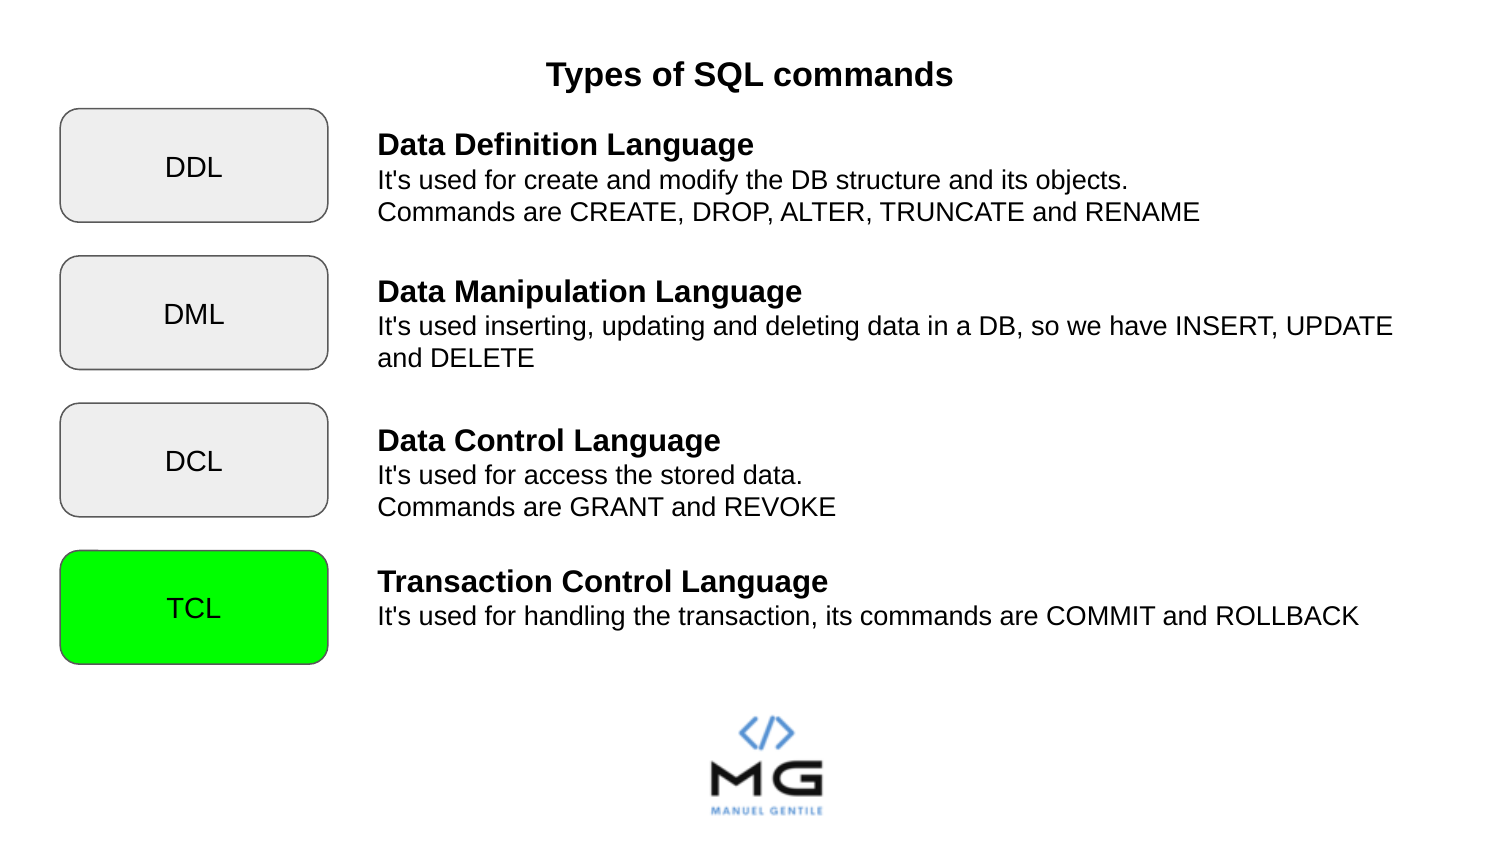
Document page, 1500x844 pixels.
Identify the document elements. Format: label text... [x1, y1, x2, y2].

text_box DCL [60, 403, 328, 517]
text_box DML [60, 255, 328, 370]
text_box DDL [60, 108, 328, 223]
picture [688, 687, 846, 844]
text_box Transaction Control Language It's used for handling the transaction, its commands are COMMIT and ROLLBACK [362, 546, 1449, 660]
text_box Types of SQL commands [51, 37, 1449, 109]
text_box Data Manipulation Language It's used inserting, updating and deleting data in a DB, so we have INSERT, UPDATE and DELETE [362, 255, 1449, 370]
text_box Data Control Language It's used for access the stored data. Commands are GRANT and REVOKE [362, 404, 1449, 519]
text_box TCL [60, 550, 328, 665]
text_box Data Definition Language It's used for create and modify the DB structure and its objects. Commands are CREATE, DROP, ALTER, TRUNCATE and RENAME [362, 109, 1449, 224]
